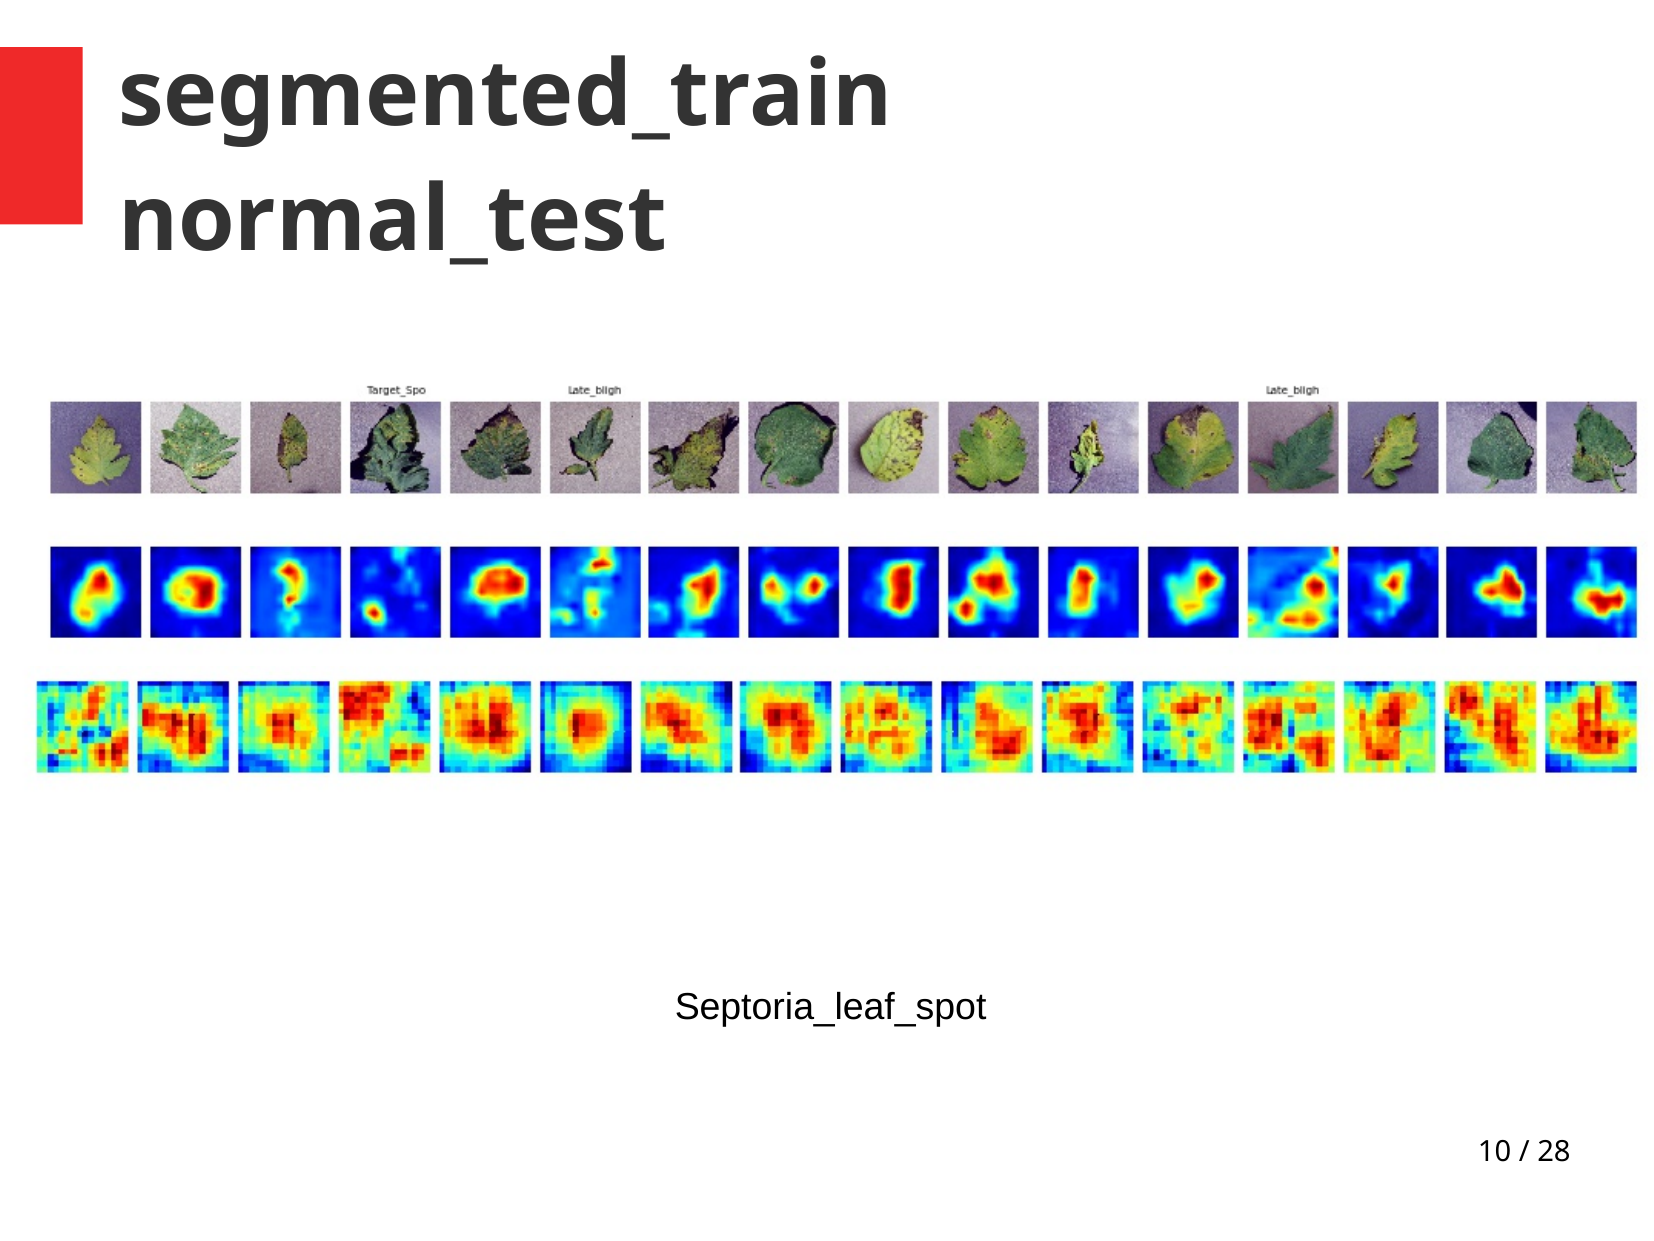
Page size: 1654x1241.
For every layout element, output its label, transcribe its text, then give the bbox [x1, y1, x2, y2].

title segmented_train normal_test [118, 45, 1571, 260]
text_box Septoria_leaf_spot [660, 978, 1002, 1036]
picture [0, 374, 1654, 811]
